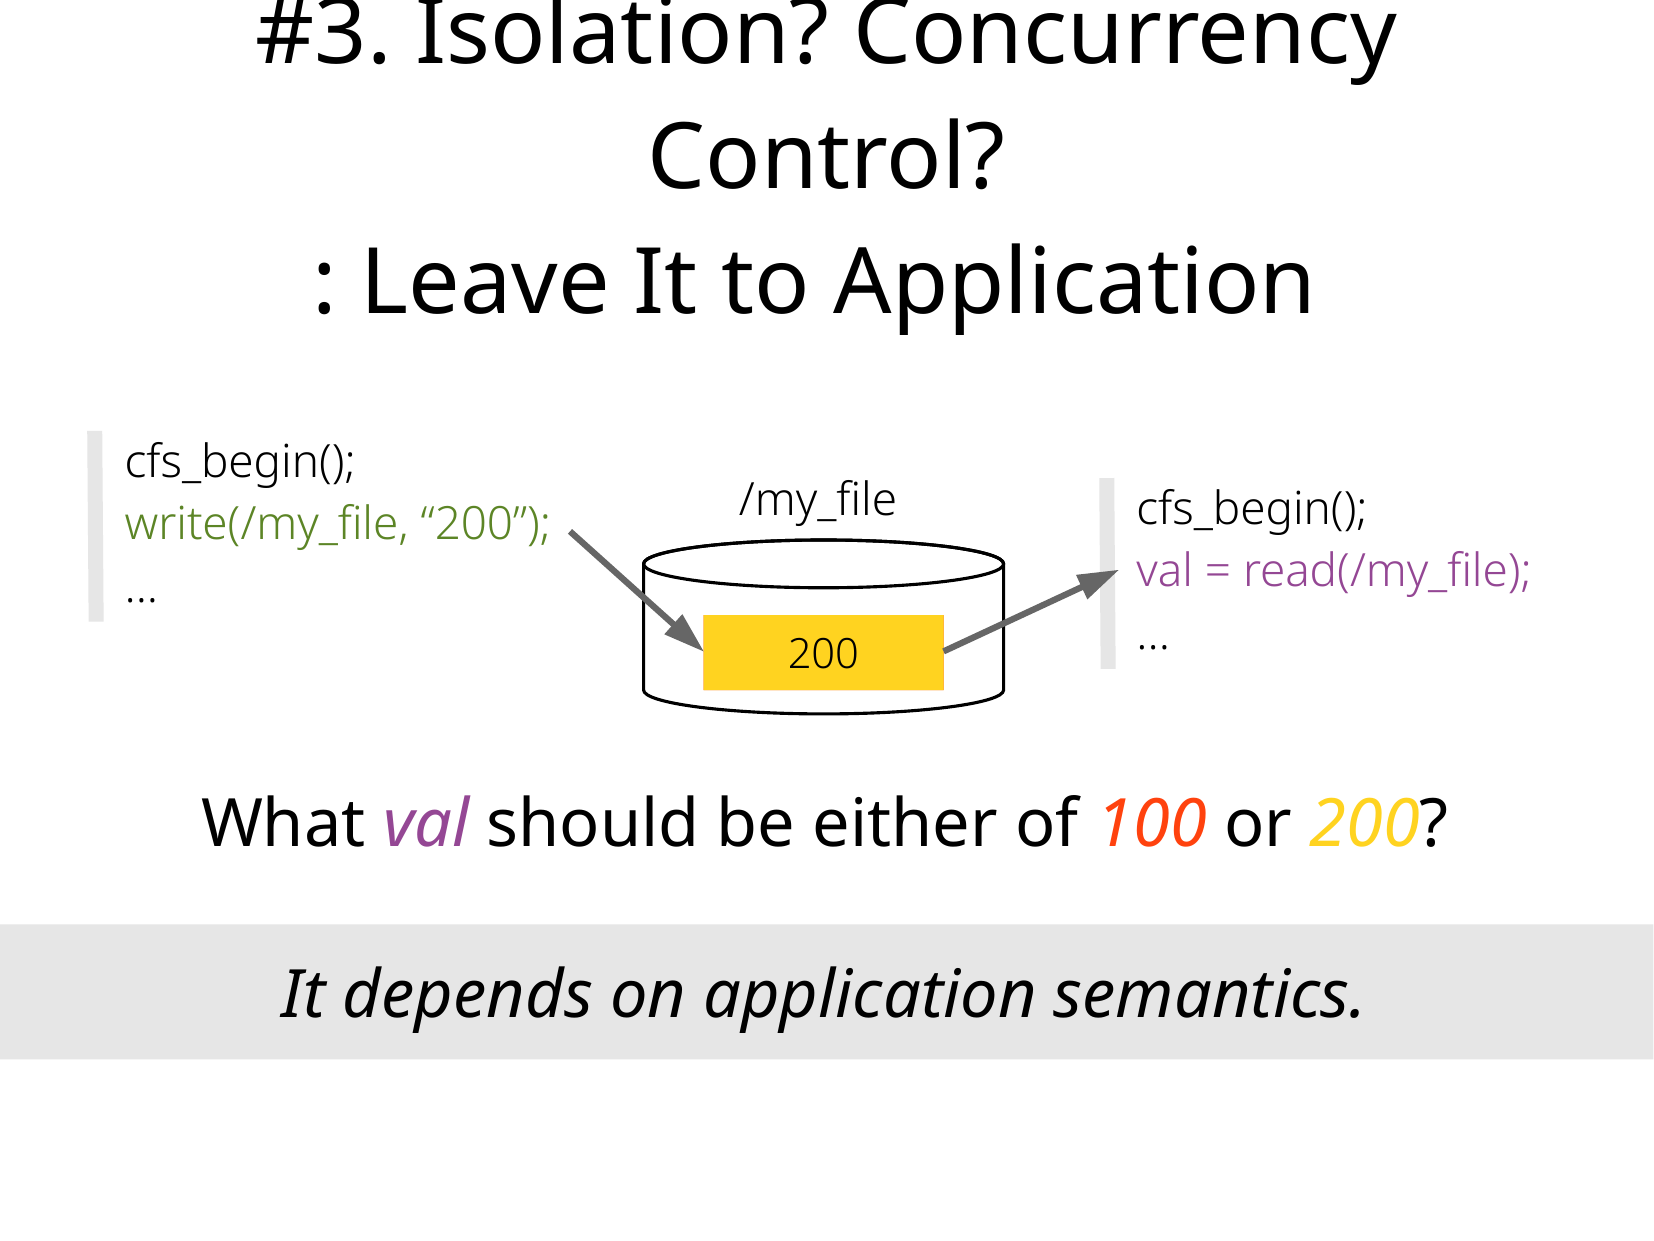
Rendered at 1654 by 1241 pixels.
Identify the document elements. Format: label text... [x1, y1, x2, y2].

text_box cfs_begin(); val = read(/my_file); ... [1121, 468, 1549, 671]
text_box It depends on application semantics. [0, 924, 1654, 1060]
title #3. Isolation? Concurrency Control? : Leave It to Application [82, 27, 1571, 279]
text_box What val should be either of 100 or 200? [0, 753, 1654, 889]
text_box cfs_begin(); write(/my_file, “200”); ... [109, 420, 571, 624]
text_box 200 [703, 615, 944, 691]
text_box /my_file [724, 459, 920, 537]
